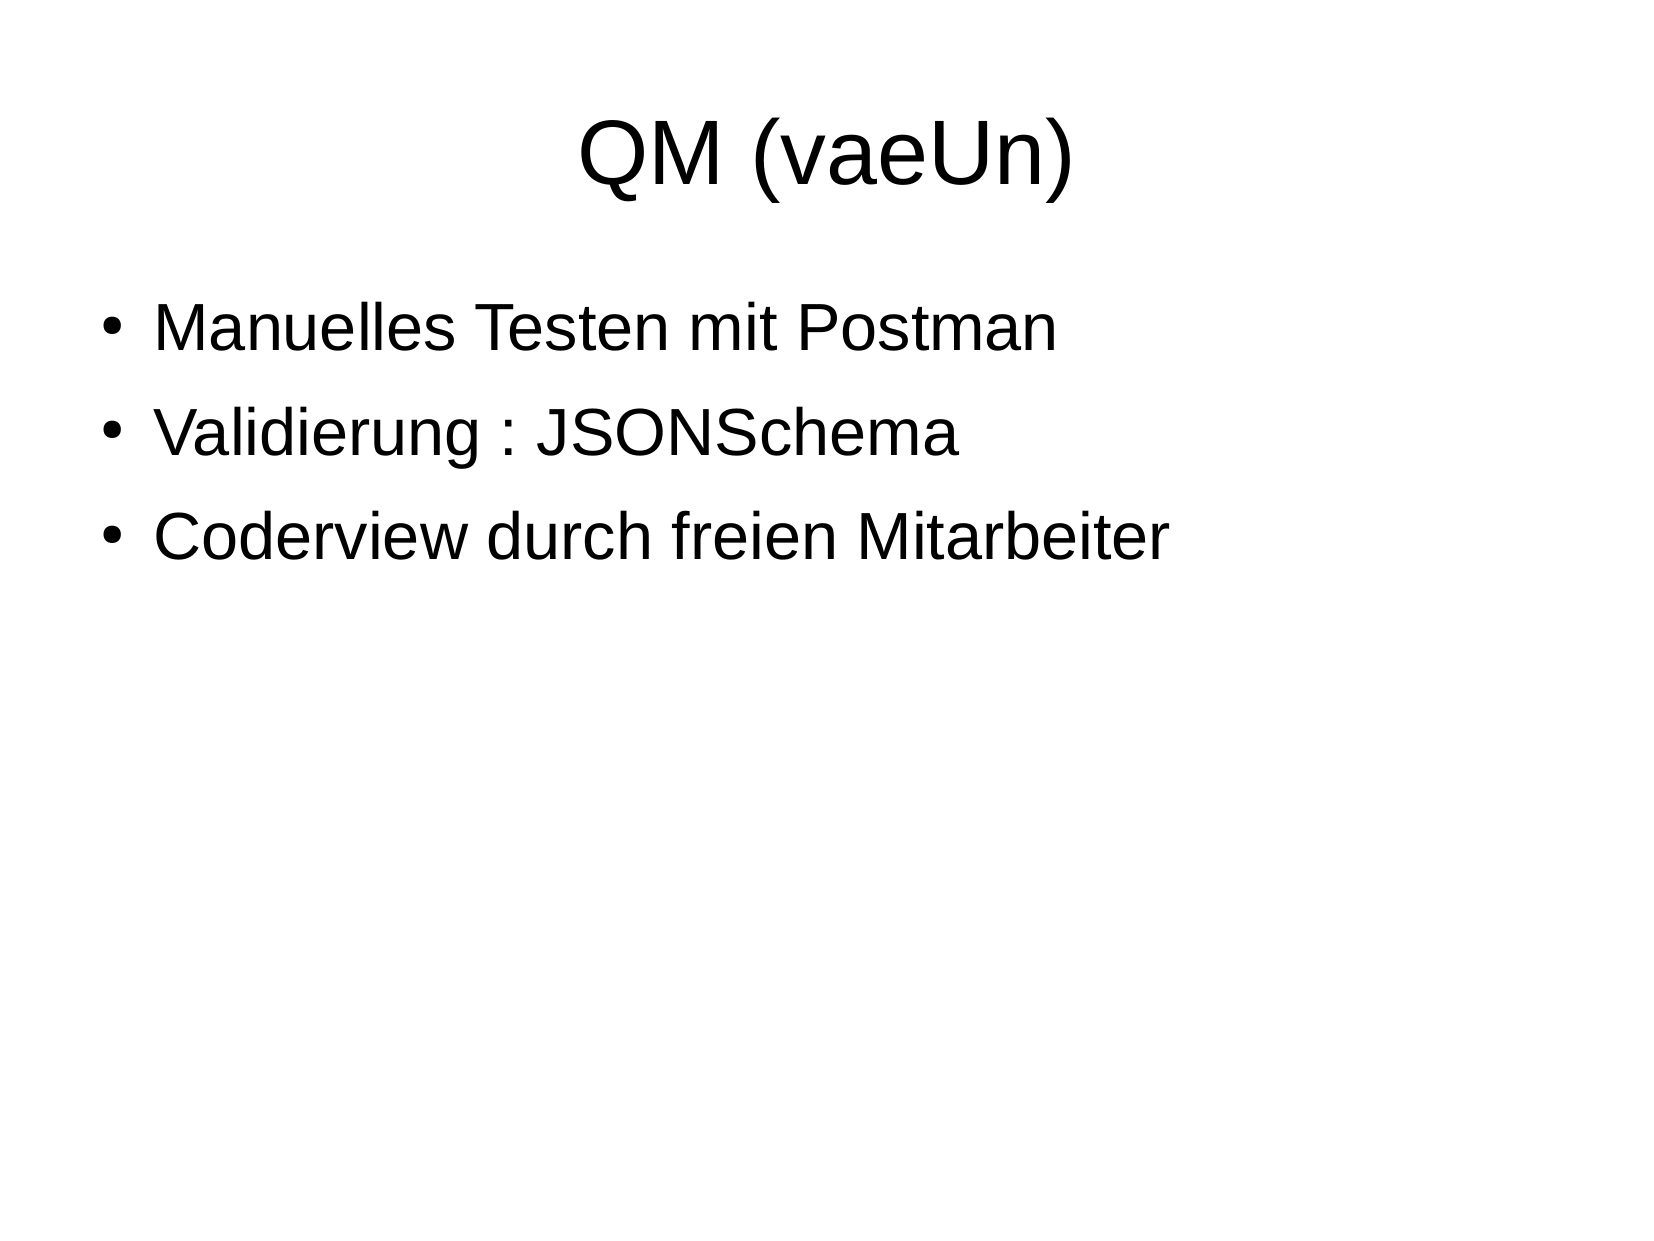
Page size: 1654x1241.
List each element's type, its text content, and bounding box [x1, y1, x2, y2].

list Manuelles Testen mit Postman Validierung : JSONSchema Coderview durch freien Mitarbeiter [82, 290, 1571, 1010]
title QM (vaeUn) [82, 49, 1571, 257]
